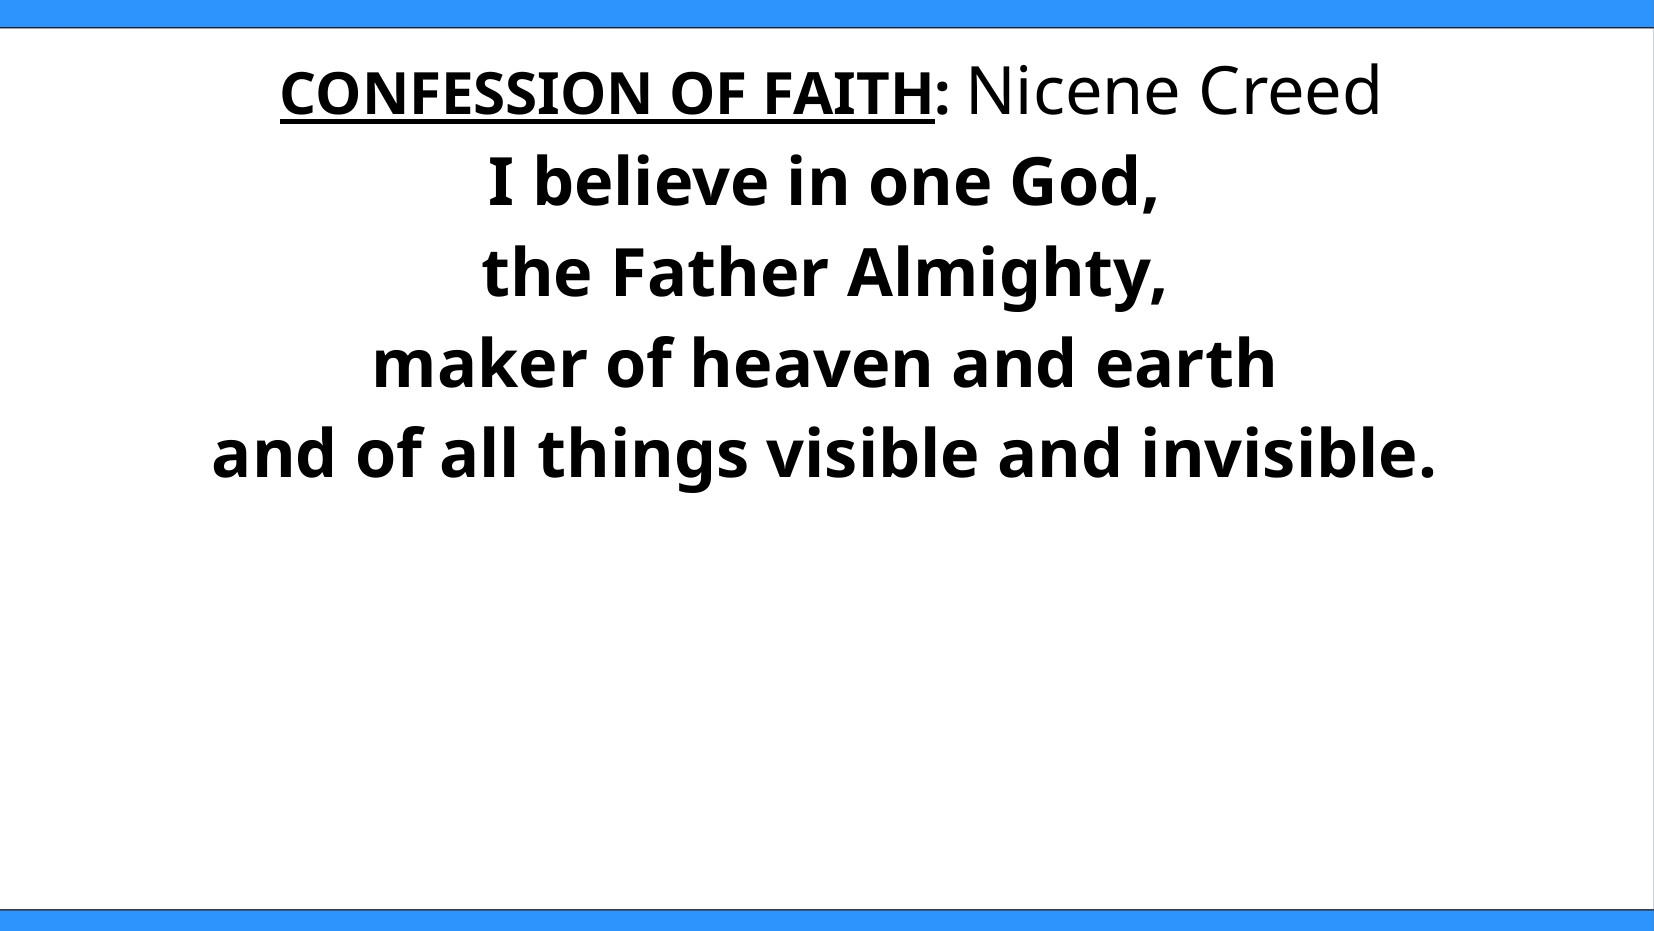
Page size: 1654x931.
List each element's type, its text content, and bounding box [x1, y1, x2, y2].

text_box CONFESSION OF FAITH: Nicene Creed I believe in one God, the Father Almighty, maker of heaven and earth and of all things visible and invisible. [90, 36, 1561, 574]
picture [0, 0, 1654, 931]
